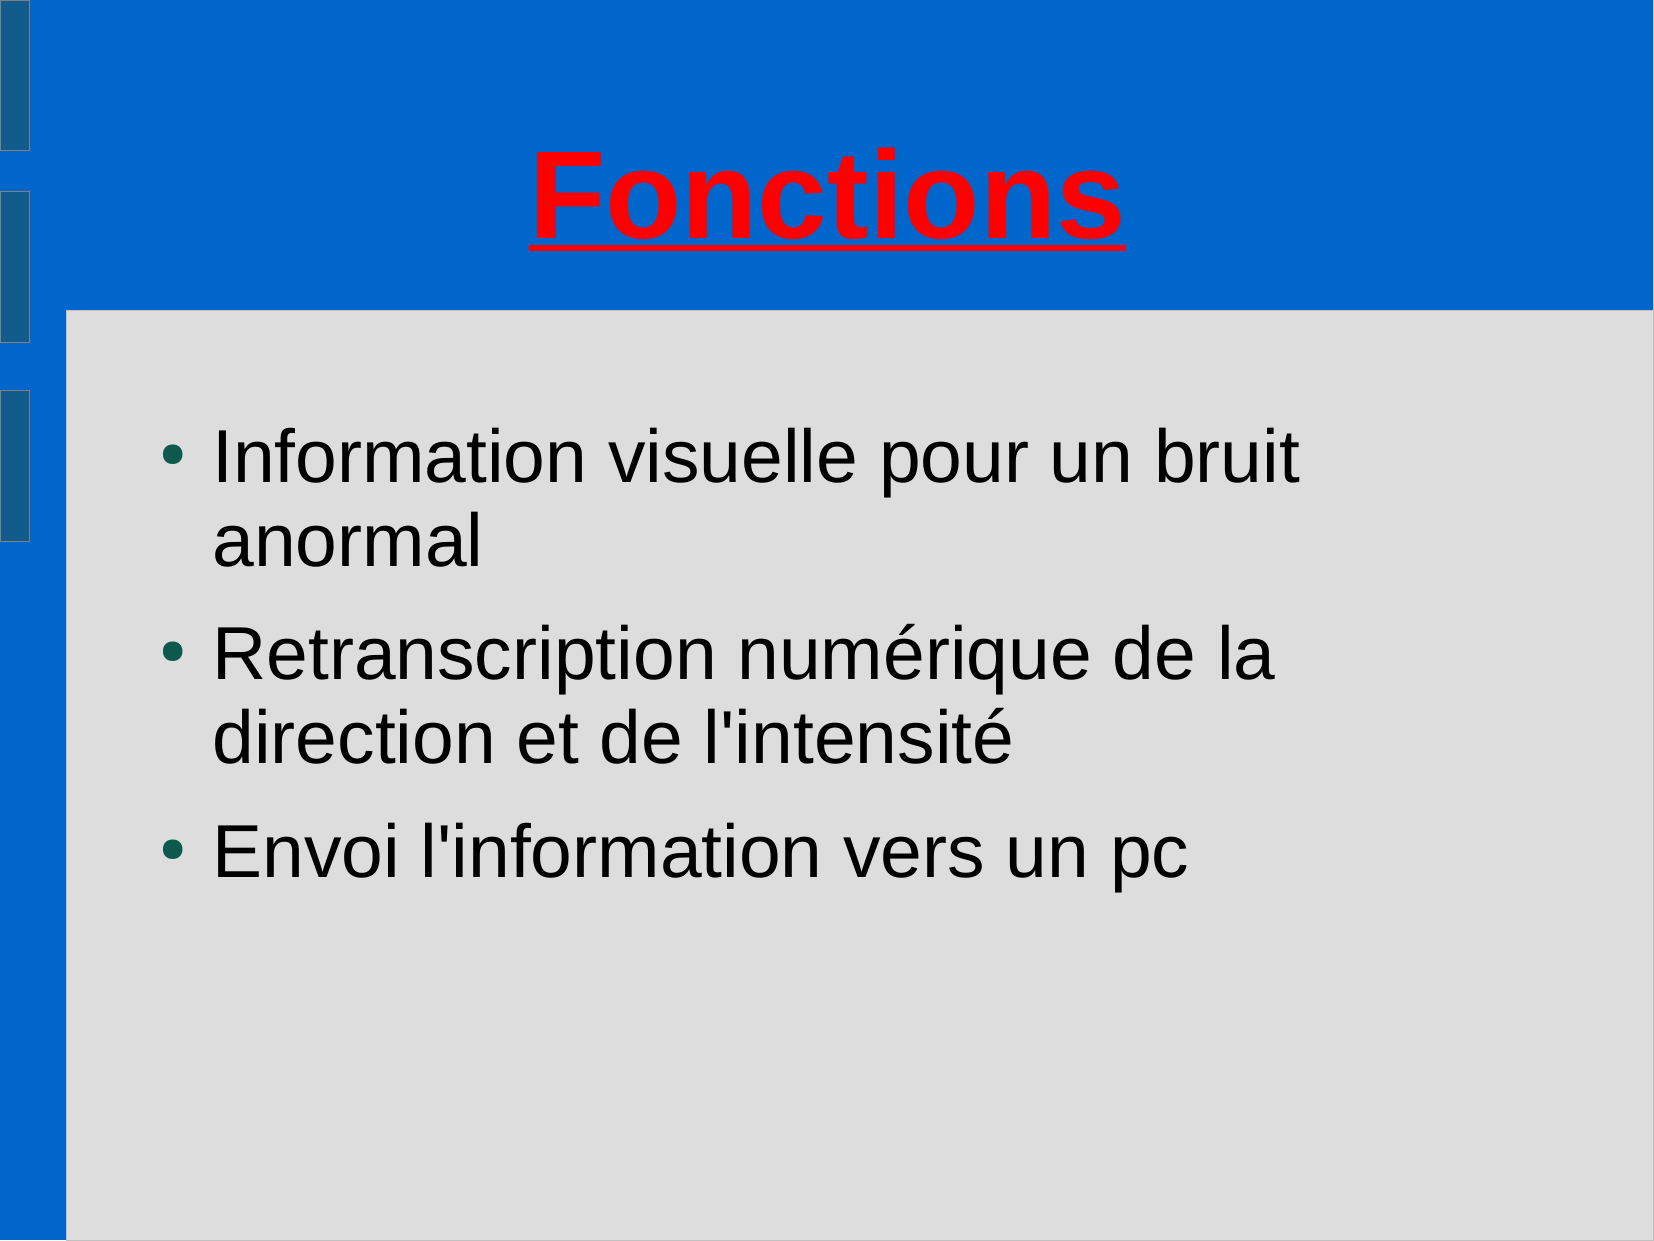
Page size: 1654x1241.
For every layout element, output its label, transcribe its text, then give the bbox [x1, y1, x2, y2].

title Fonctions [121, 91, 1534, 299]
list Information visuelle pour un bruit anormal Retranscription numérique de la direction et de l'intensité Envoi l'information vers un pc [141, 328, 1554, 1111]
